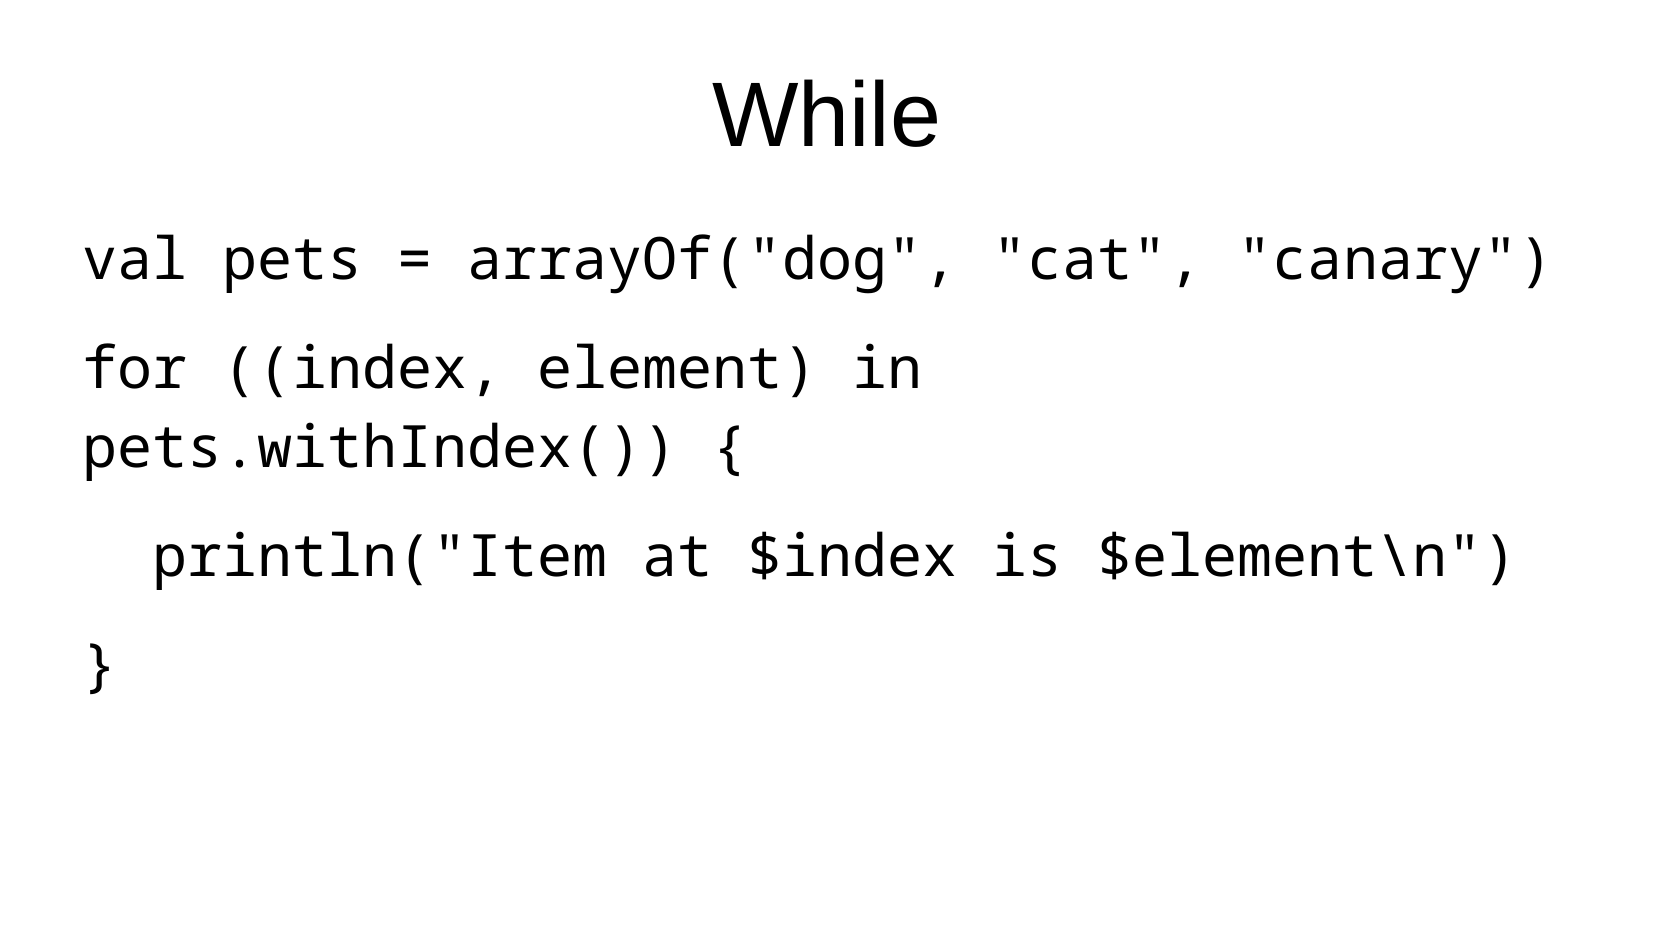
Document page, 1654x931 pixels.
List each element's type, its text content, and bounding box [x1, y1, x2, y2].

title While [82, 37, 1571, 193]
list val pets = arrayOf("dog", "cat", "canary") for ((index, element) in pets.withIndex()) { println("Item at $index is $element\n") } [82, 217, 1571, 758]
